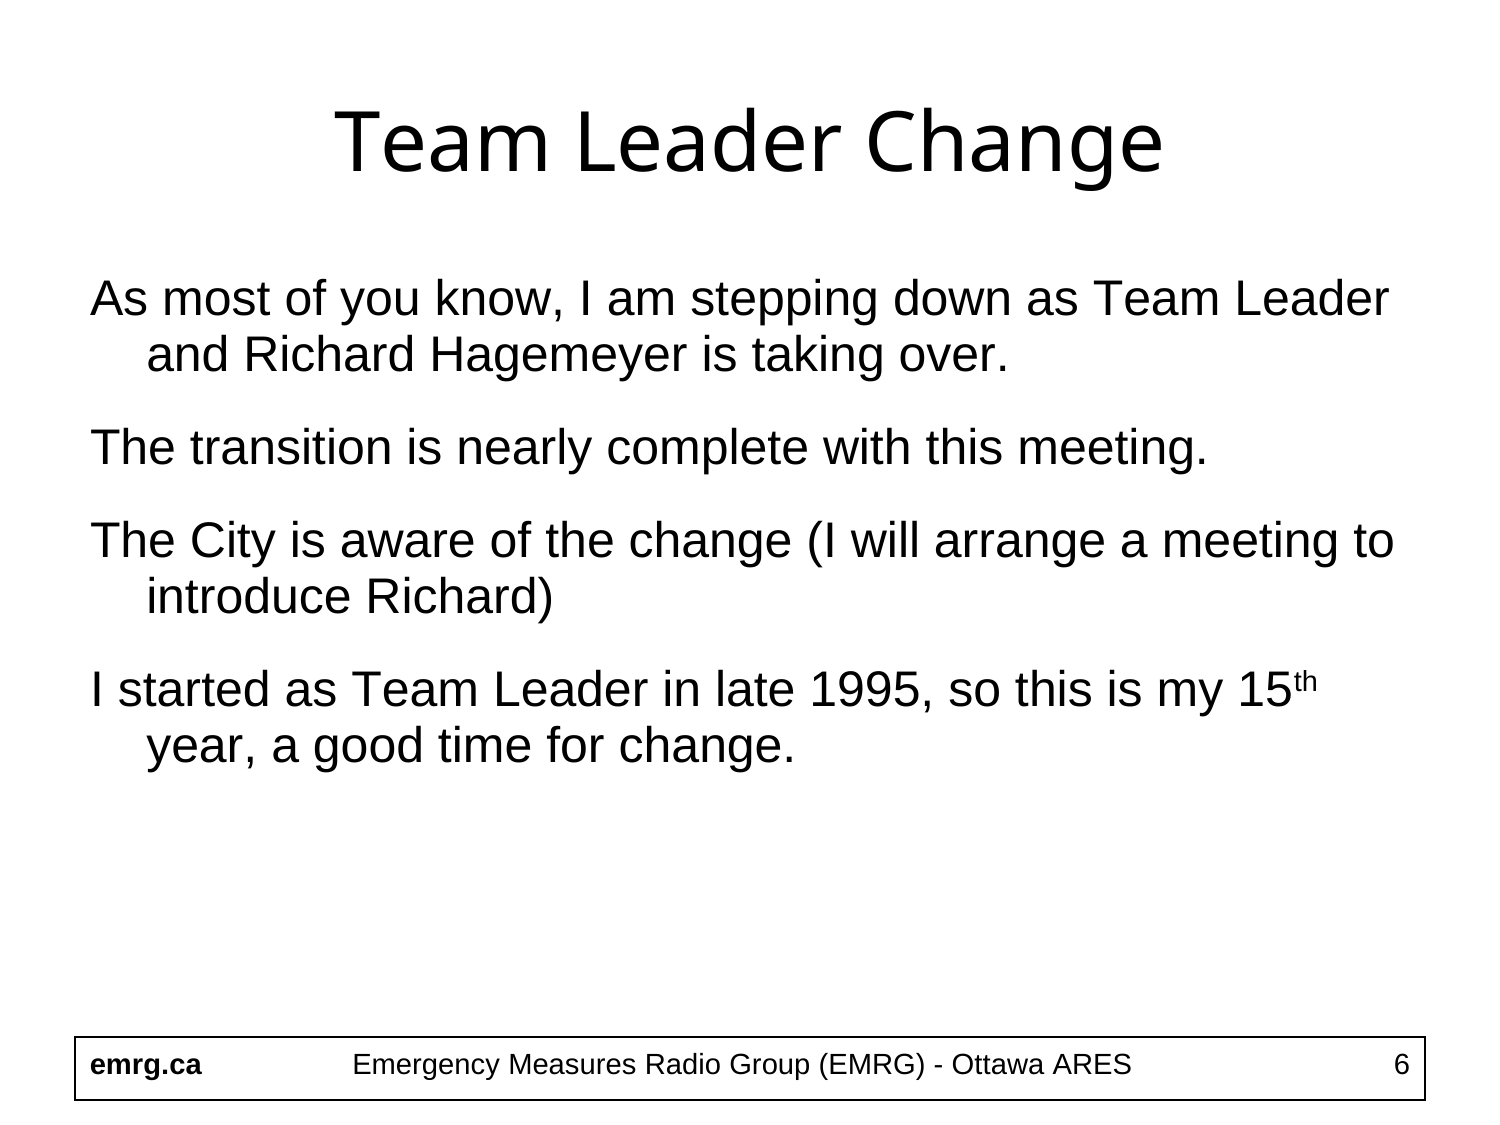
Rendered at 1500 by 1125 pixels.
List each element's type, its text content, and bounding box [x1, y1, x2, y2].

list As most of you know, I am stepping down as Team Leader and Richard Hagemeyer is taking over. The transition is nearly complete with this meeting. The City is aware of the change (I will arrange a meeting to introduce Richard) I started as Team Leader in late 1995, so this is my 15th year, a good time for change. [75, 262, 1426, 1006]
title Team Leader Change [75, 45, 1426, 233]
text_box <number> [1246, 1037, 1426, 1103]
text_box Emergency Measures Radio Group (EMRG) - Ottawa ARES [247, 1037, 1238, 1103]
